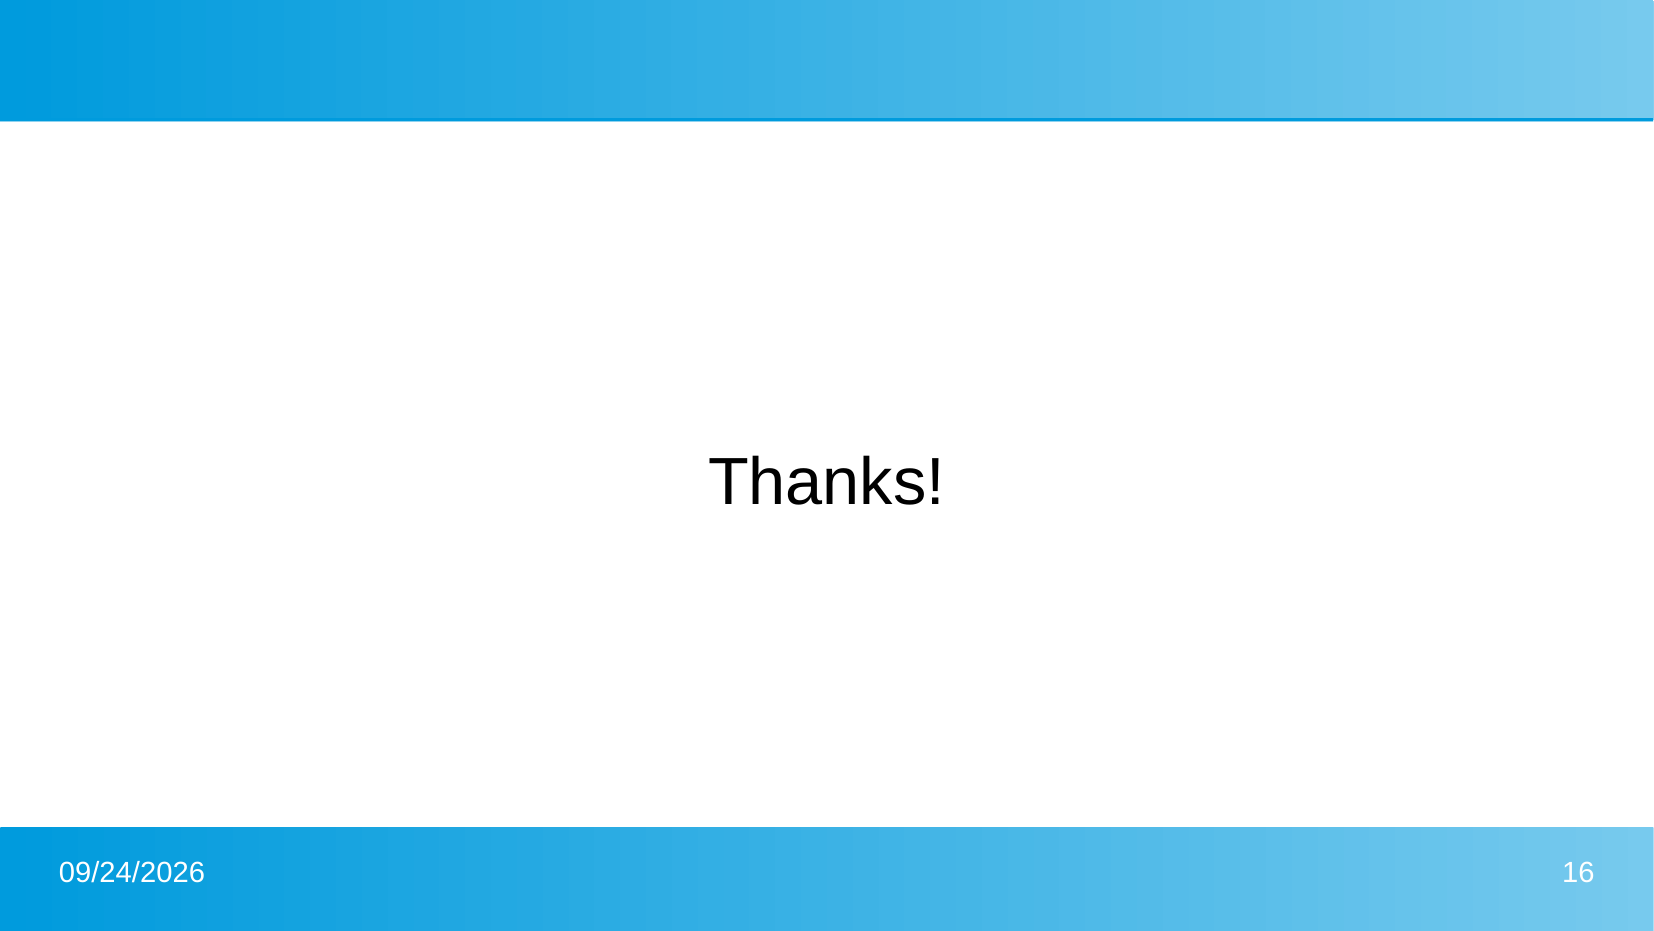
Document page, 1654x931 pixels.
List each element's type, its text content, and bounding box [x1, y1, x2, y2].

subtitle Thanks! [59, 300, 1595, 664]
